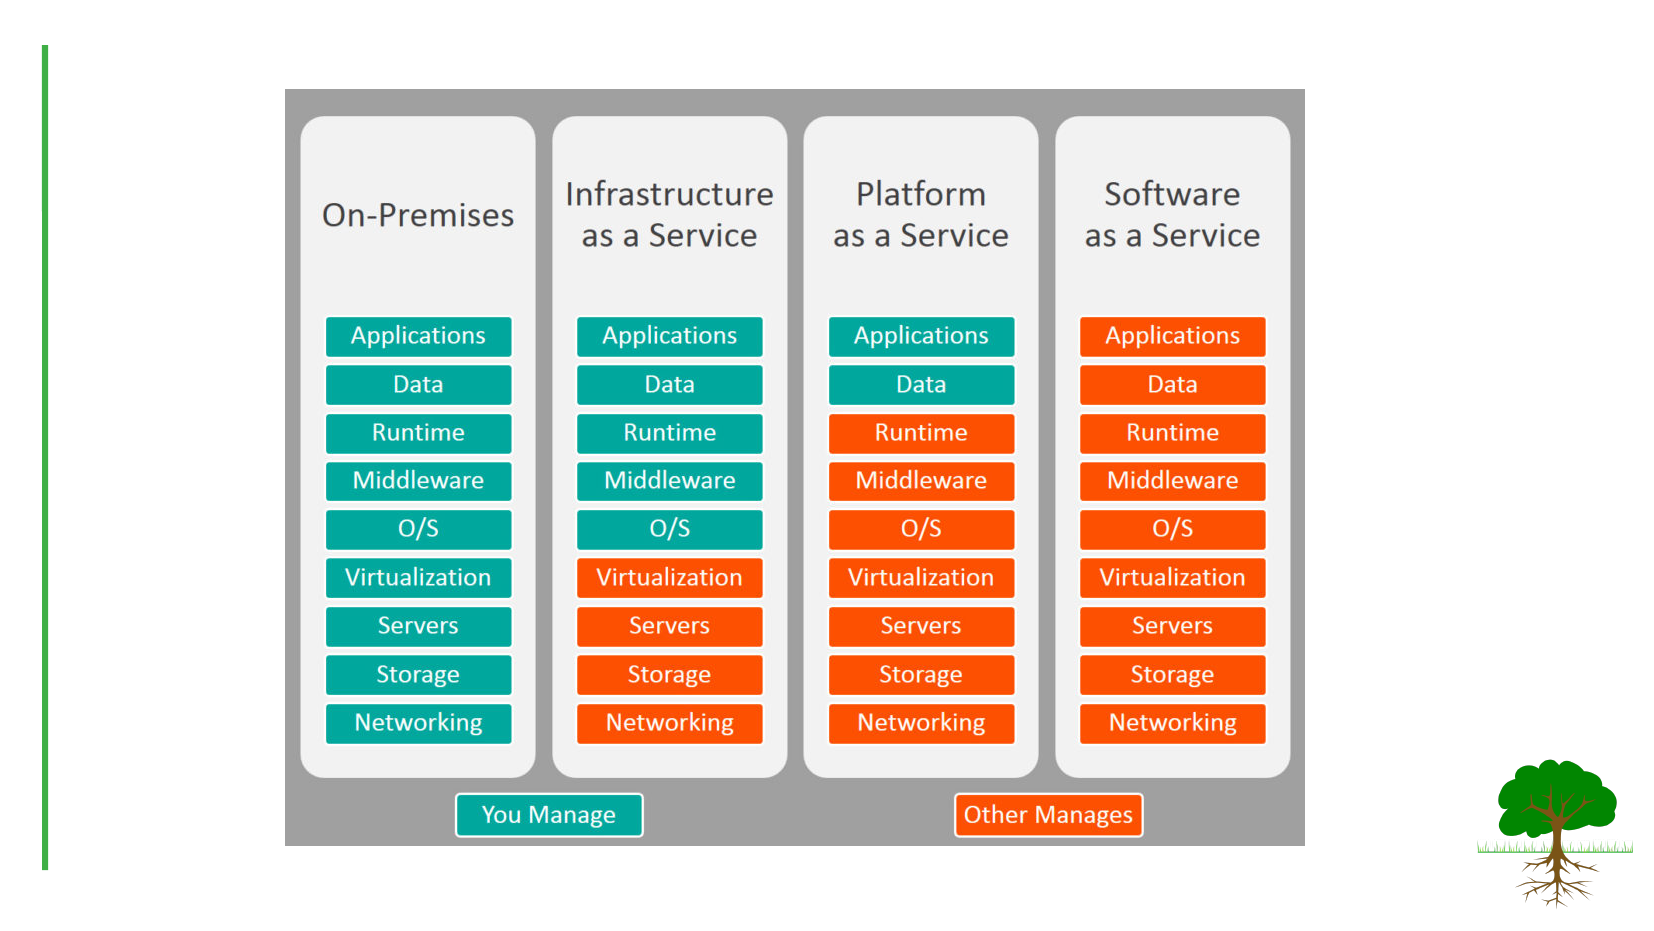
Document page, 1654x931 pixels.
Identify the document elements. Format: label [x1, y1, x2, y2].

picture [1470, 752, 1654, 925]
picture [285, 89, 1305, 846]
